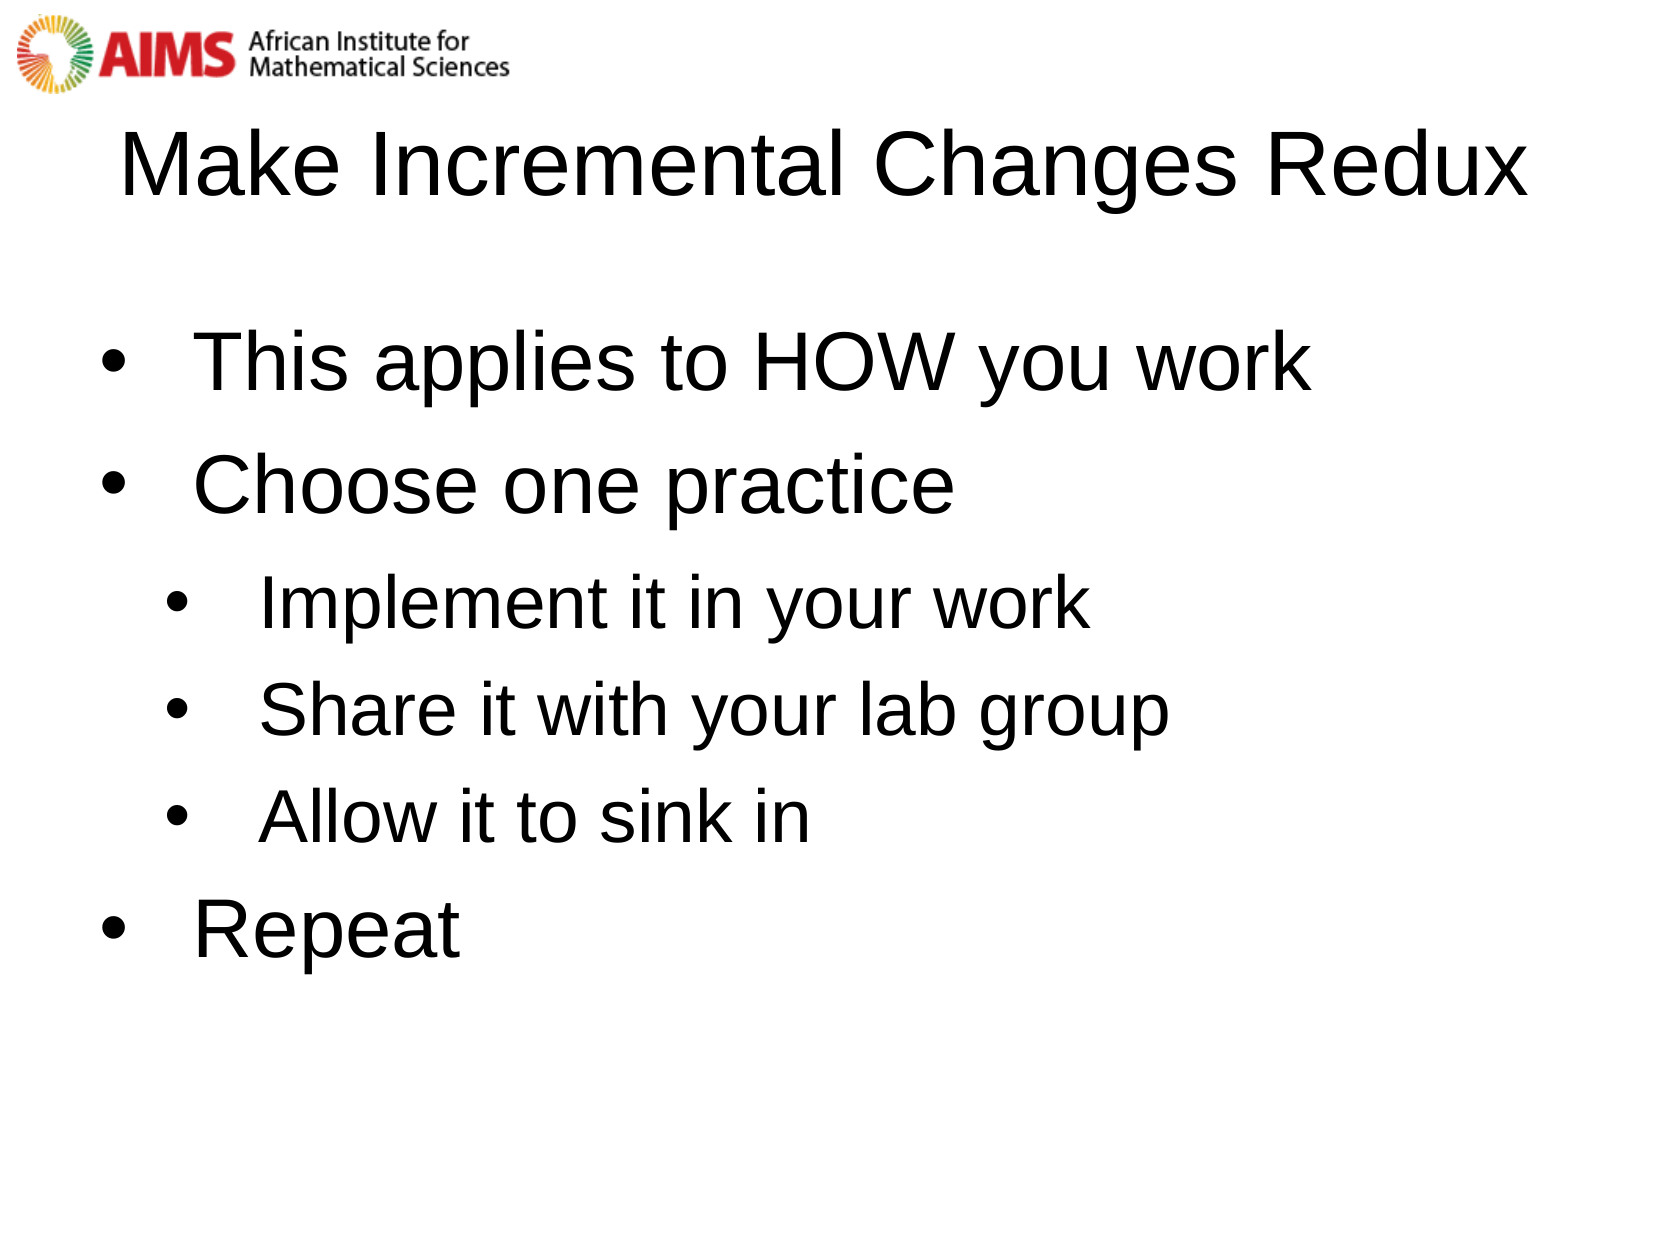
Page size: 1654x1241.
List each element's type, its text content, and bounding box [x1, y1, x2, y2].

title Make Incremental Changes Redux [30, 61, 1621, 269]
picture [17, 14, 511, 94]
list This applies to HOW you work Choose one practice Implement it in your work Share it with your lab group Allow it to sink in Repeat [82, 308, 1572, 1080]
